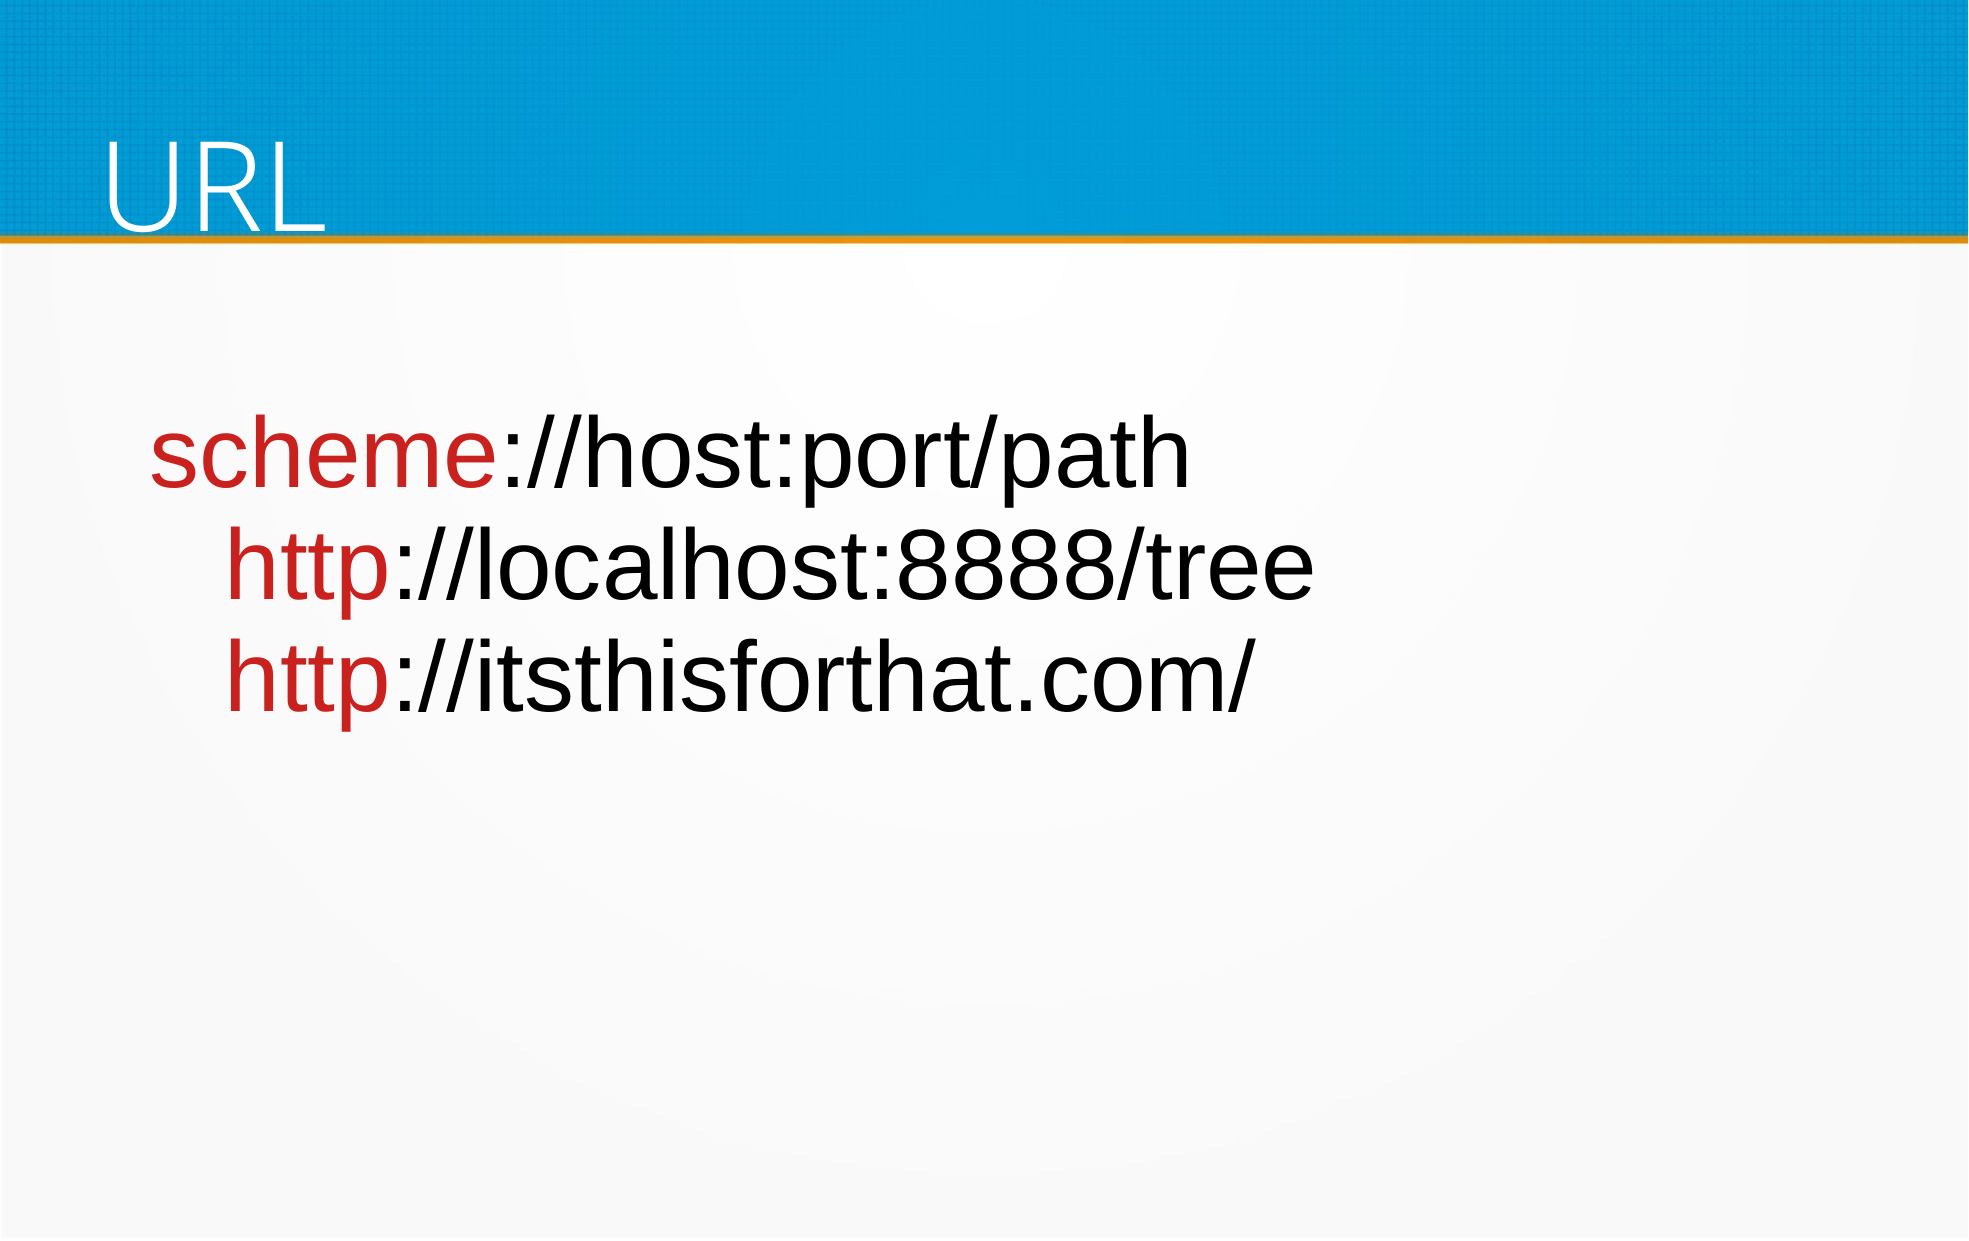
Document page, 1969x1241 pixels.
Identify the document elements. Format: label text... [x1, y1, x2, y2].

title URL [98, 49, 1870, 257]
picture [0, 233, 1969, 1241]
text_box scheme://host:port/path http://localhost:8888/tree http://itsthisforthat.com/ [135, 390, 1801, 741]
